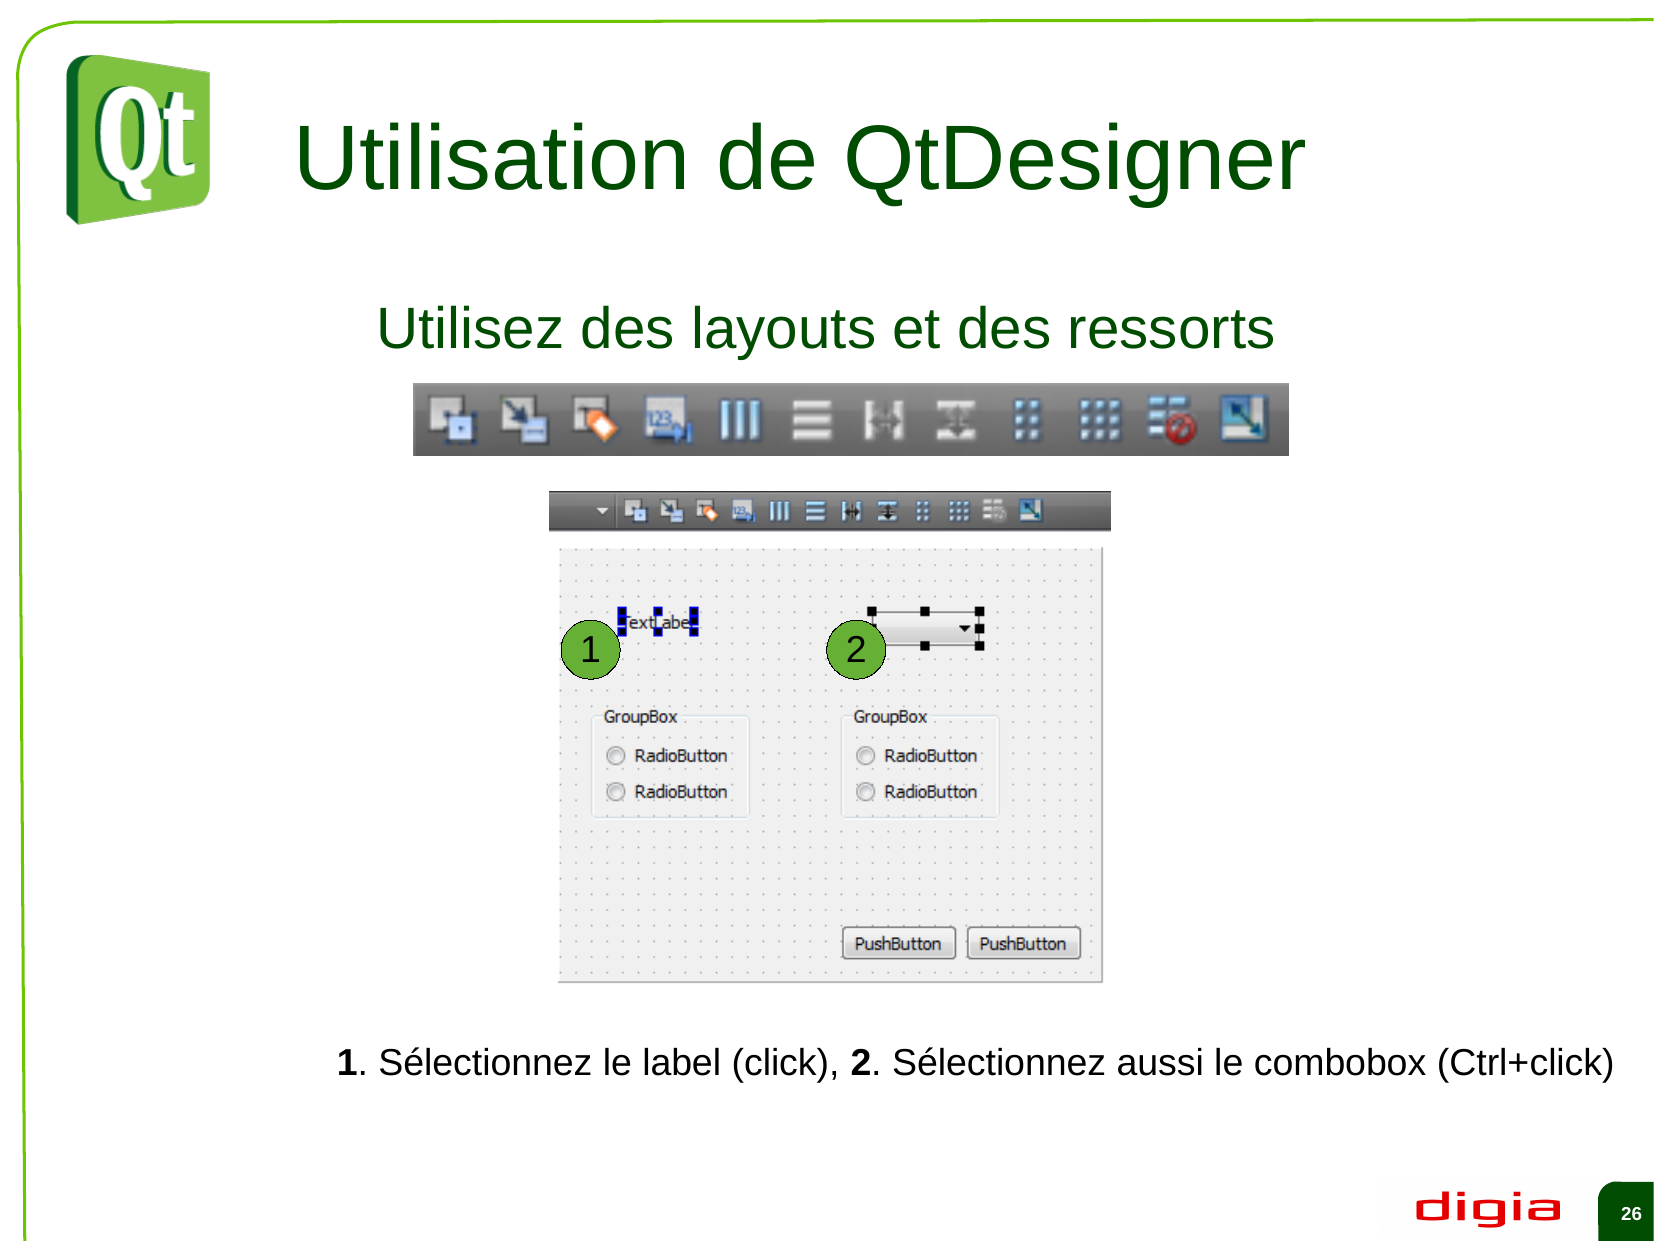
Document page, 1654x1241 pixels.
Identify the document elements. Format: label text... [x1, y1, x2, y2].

list Utilisez des layouts et des ressorts [82, 290, 1571, 1094]
title Utilisation de QtDesigner [263, 49, 1339, 257]
text_box 2 [826, 620, 886, 680]
picture [413, 383, 1289, 456]
text_box 1 [561, 620, 621, 680]
picture [549, 491, 1111, 991]
text_box 1. Sélectionnez le label (click), 2. Sélectionnez aussi le combobox (Ctrl+click) [322, 1034, 1630, 1092]
